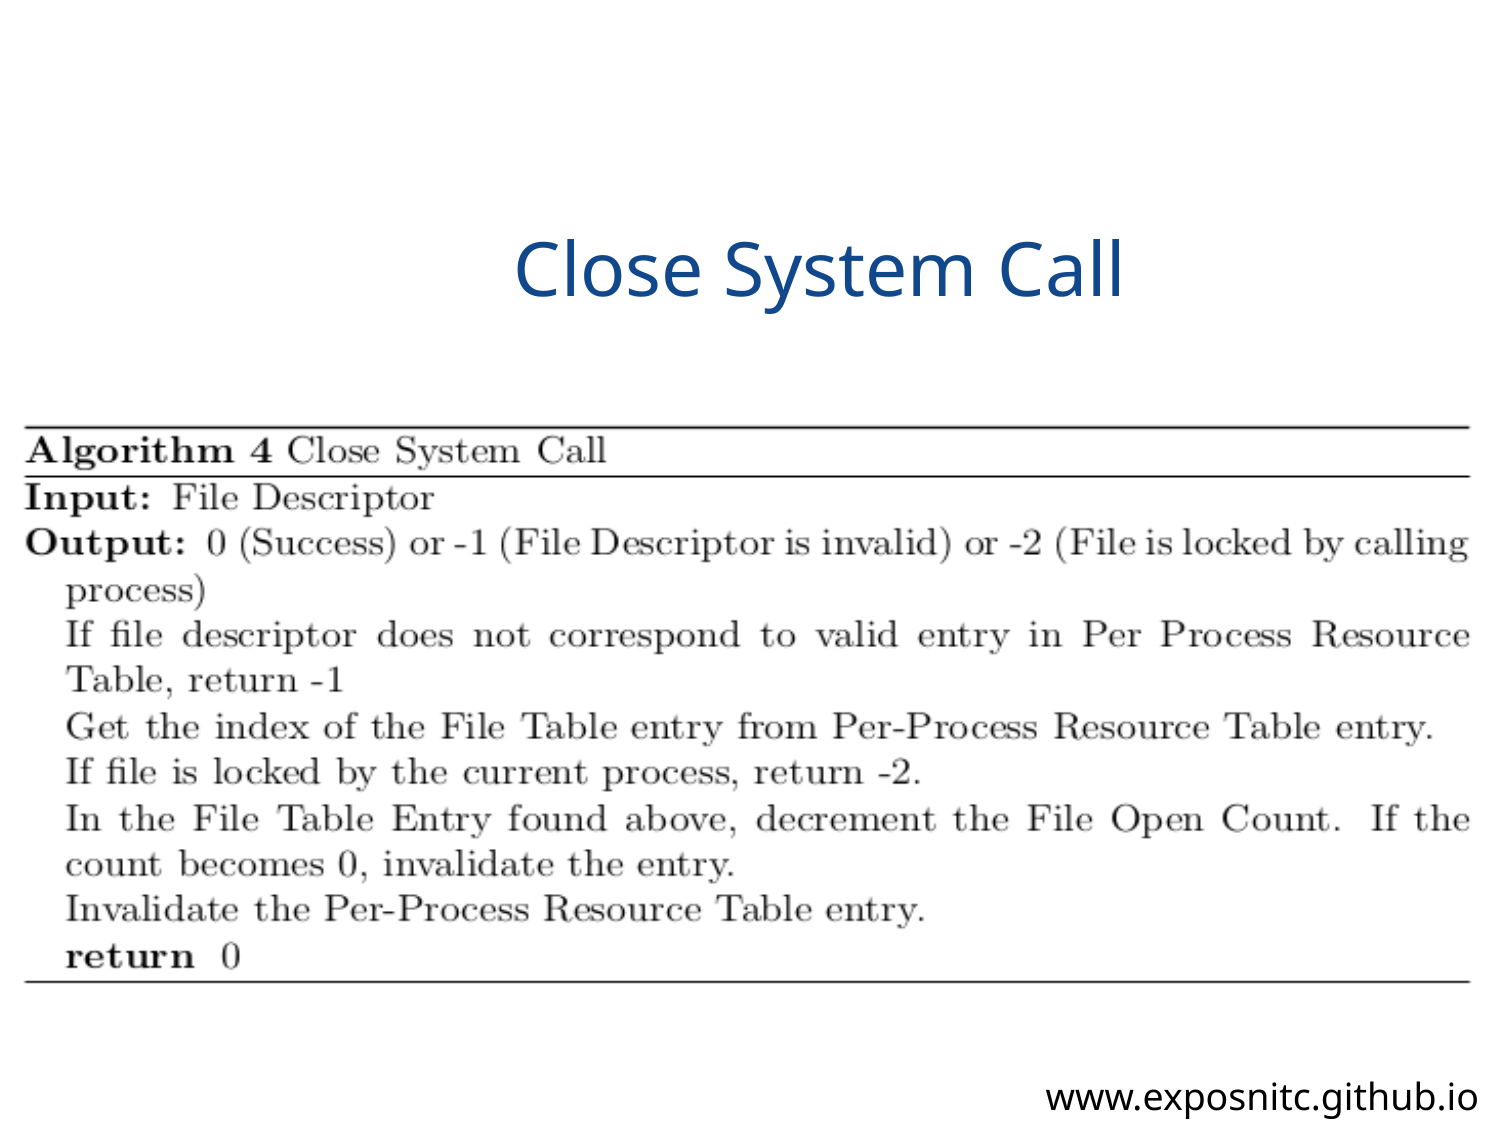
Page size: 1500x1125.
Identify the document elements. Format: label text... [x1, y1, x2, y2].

title Close System Call [212, 200, 1428, 326]
picture [0, 399, 1500, 1019]
text_box www.exposnitc.github.io [1025, 1065, 1500, 1125]
